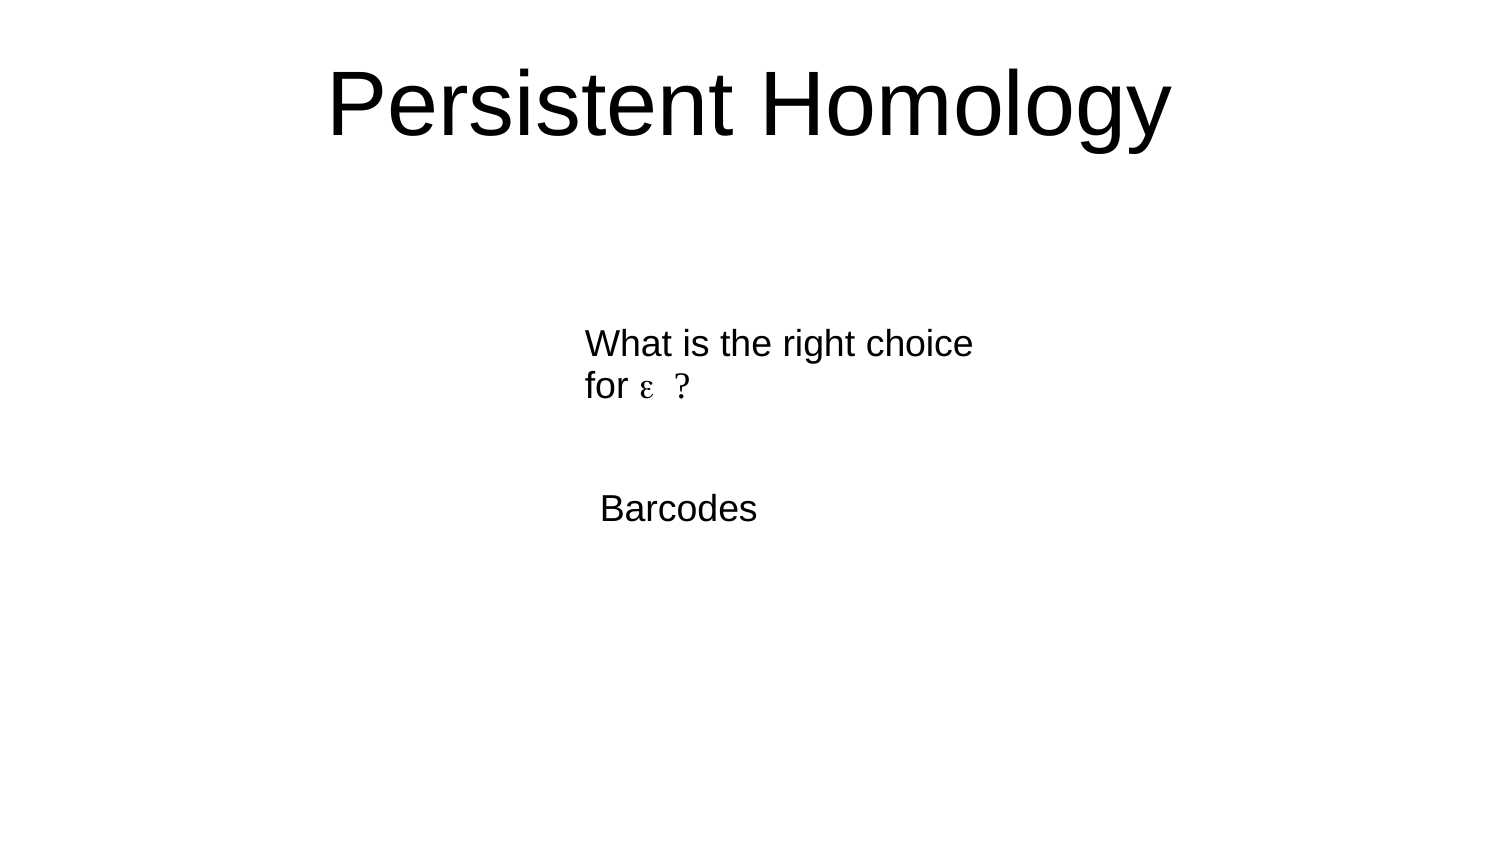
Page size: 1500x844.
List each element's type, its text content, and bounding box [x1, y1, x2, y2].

text_box What is the right choice for e ? [570, 315, 1021, 421]
text_box Barcodes [585, 480, 946, 537]
title Persistent Homology [75, 33, 1425, 175]
